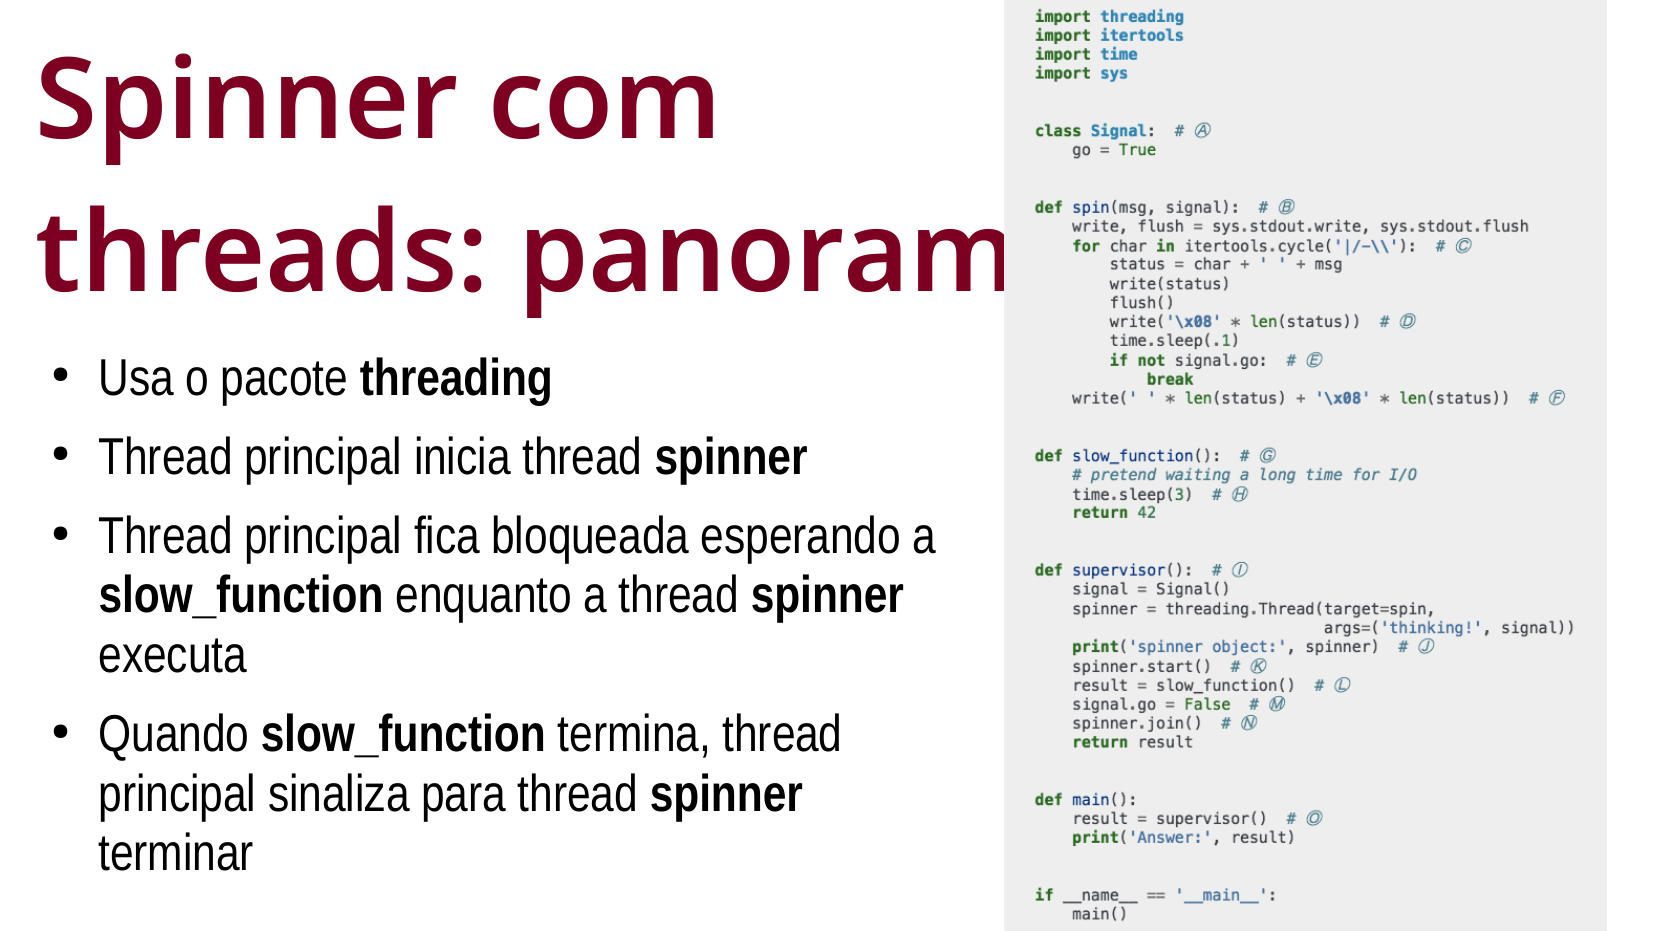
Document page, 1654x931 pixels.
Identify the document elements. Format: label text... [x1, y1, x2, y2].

list Usa o pacote threading Thread principal inicia thread spinner Thread principal fica bloqueada esperando a slow_function enquanto a thread spinner executa Quando slow_function termina, thread principal sinaliza para thread spinner terminar [35, 346, 945, 886]
title Spinner com threads: panorama [35, 59, 1004, 284]
picture [1004, 0, 1607, 931]
